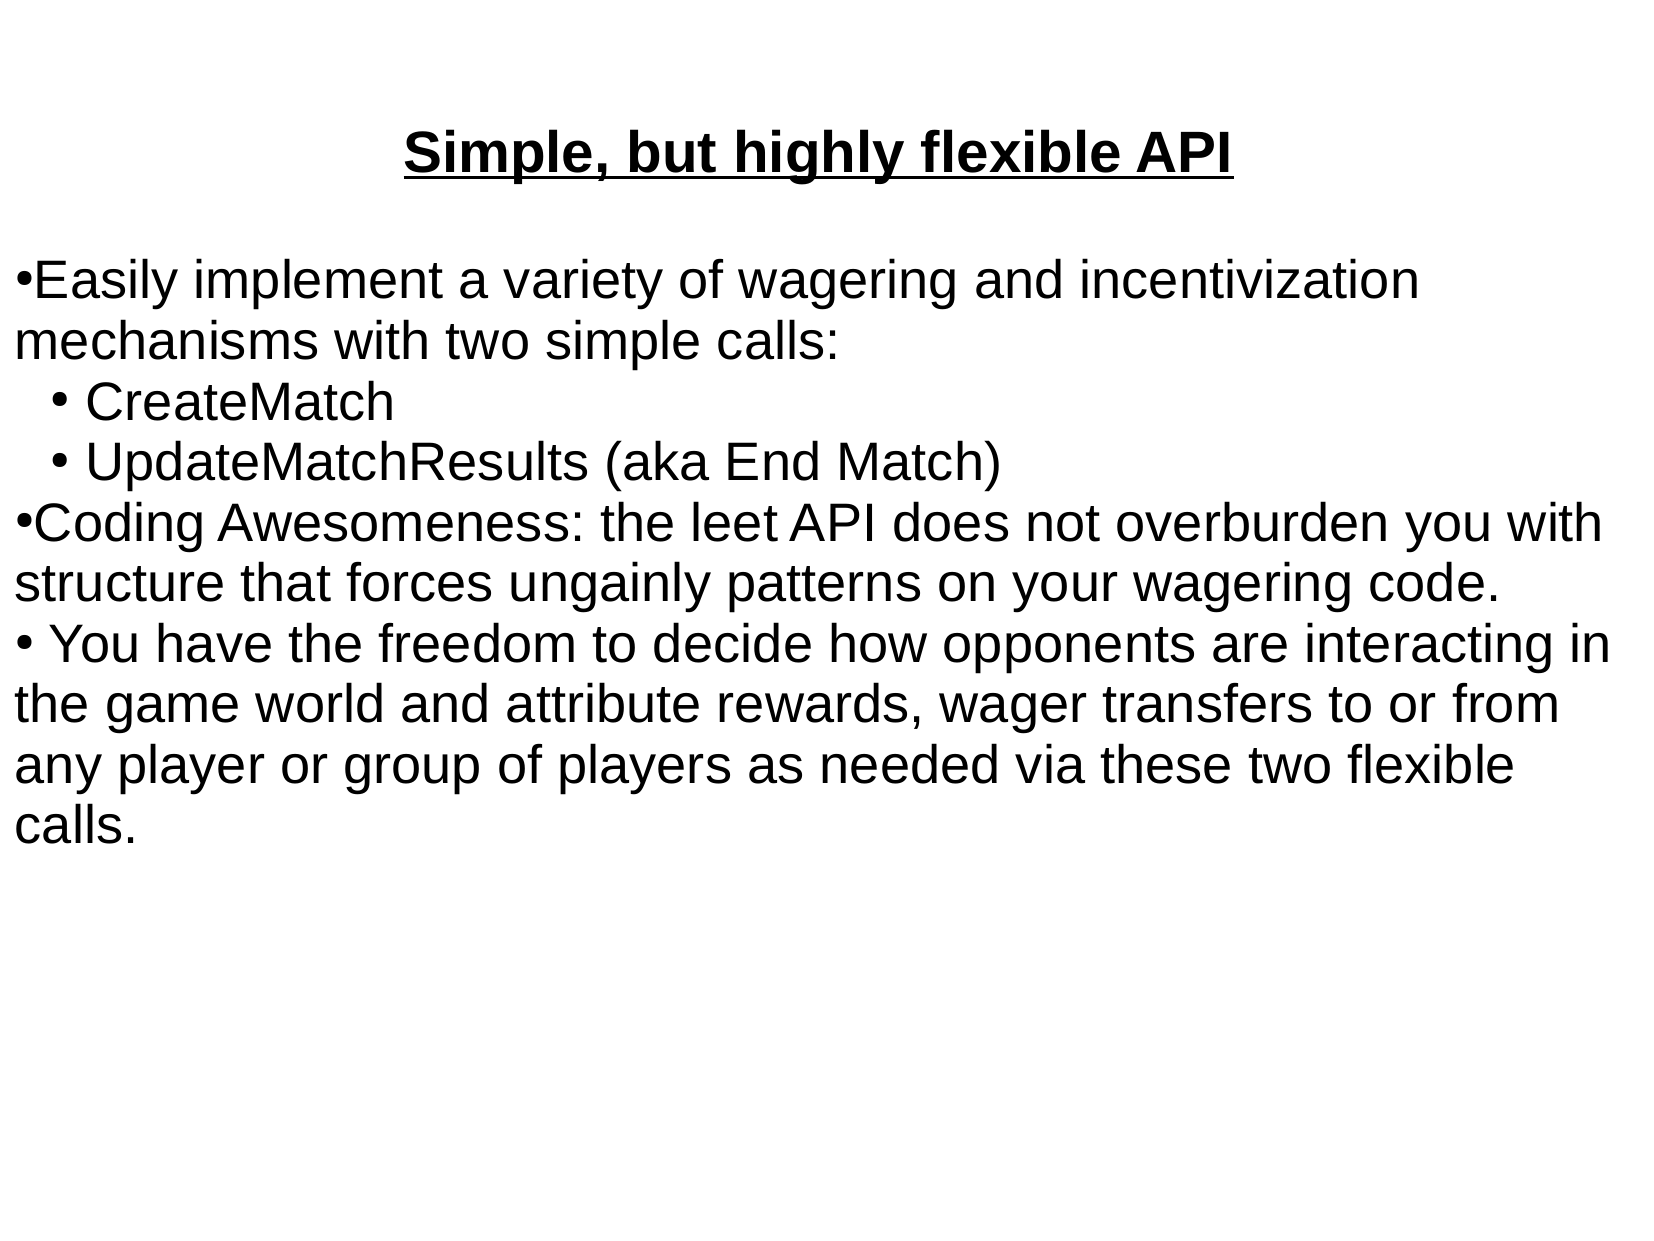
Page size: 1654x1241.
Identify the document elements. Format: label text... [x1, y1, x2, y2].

text_box Simple, but highly flexible API Easily implement a variety of wagering and incentivization mechanisms with two simple calls: CreateMatch UpdateMatchResults (aka End Match) Coding Awesomeness: the leet API does not overburden you with structure that forces ungainly patterns on your wagering code. You have the freedom to decide how opponents are interacting in the game world and attribute rewards, wager transfers to or from any player or group of players as needed via these two flexible calls. [0, 112, 1638, 1049]
